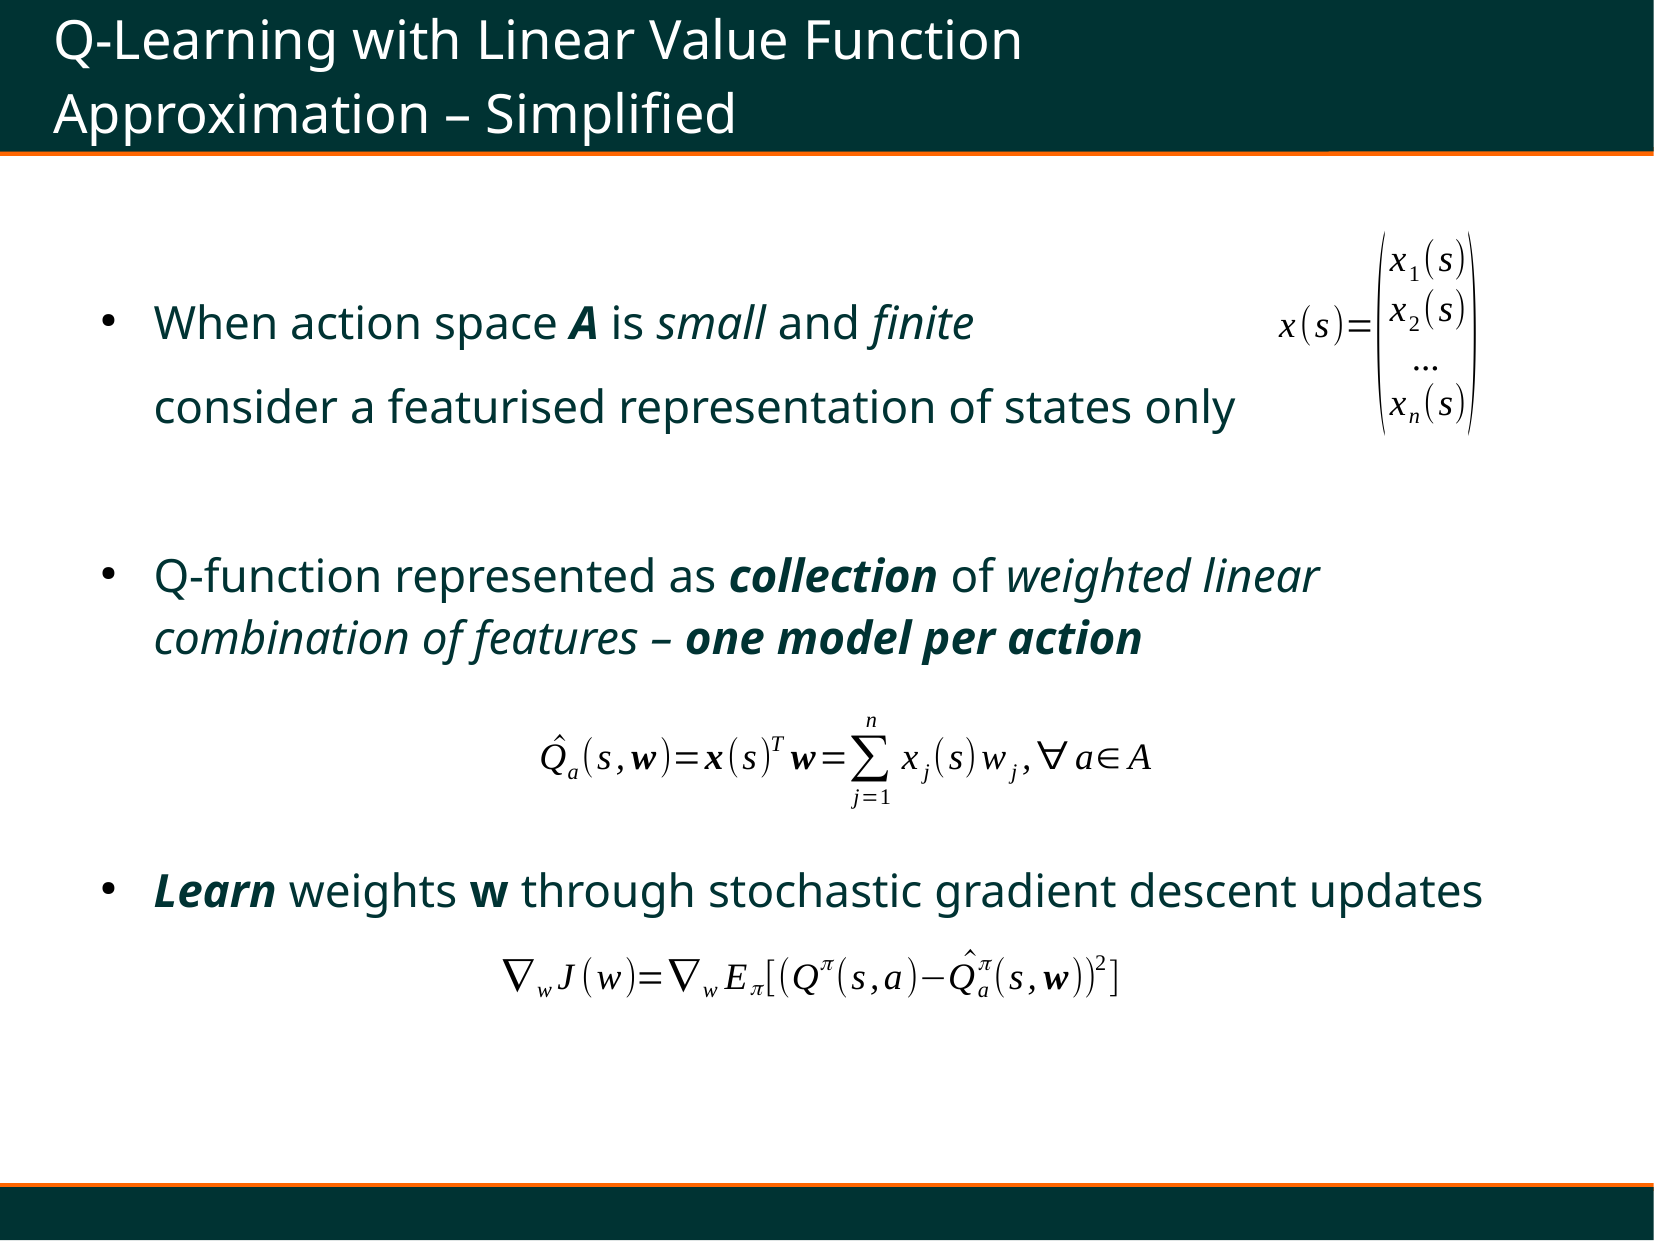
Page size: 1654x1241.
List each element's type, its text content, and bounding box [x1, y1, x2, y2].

list When action space A is small and finite consider a featurised representation of states only Q-function represented as collection of weighted linear combination of features – one model per action Learn weights w through stochastic gradient descent updates [82, 290, 1571, 1010]
chart [495, 947, 1126, 1003]
chart [533, 707, 1159, 809]
chart [1271, 228, 1486, 438]
title Q-Learning with Linear Value Function Approximation – Simplified [0, 0, 1329, 152]
